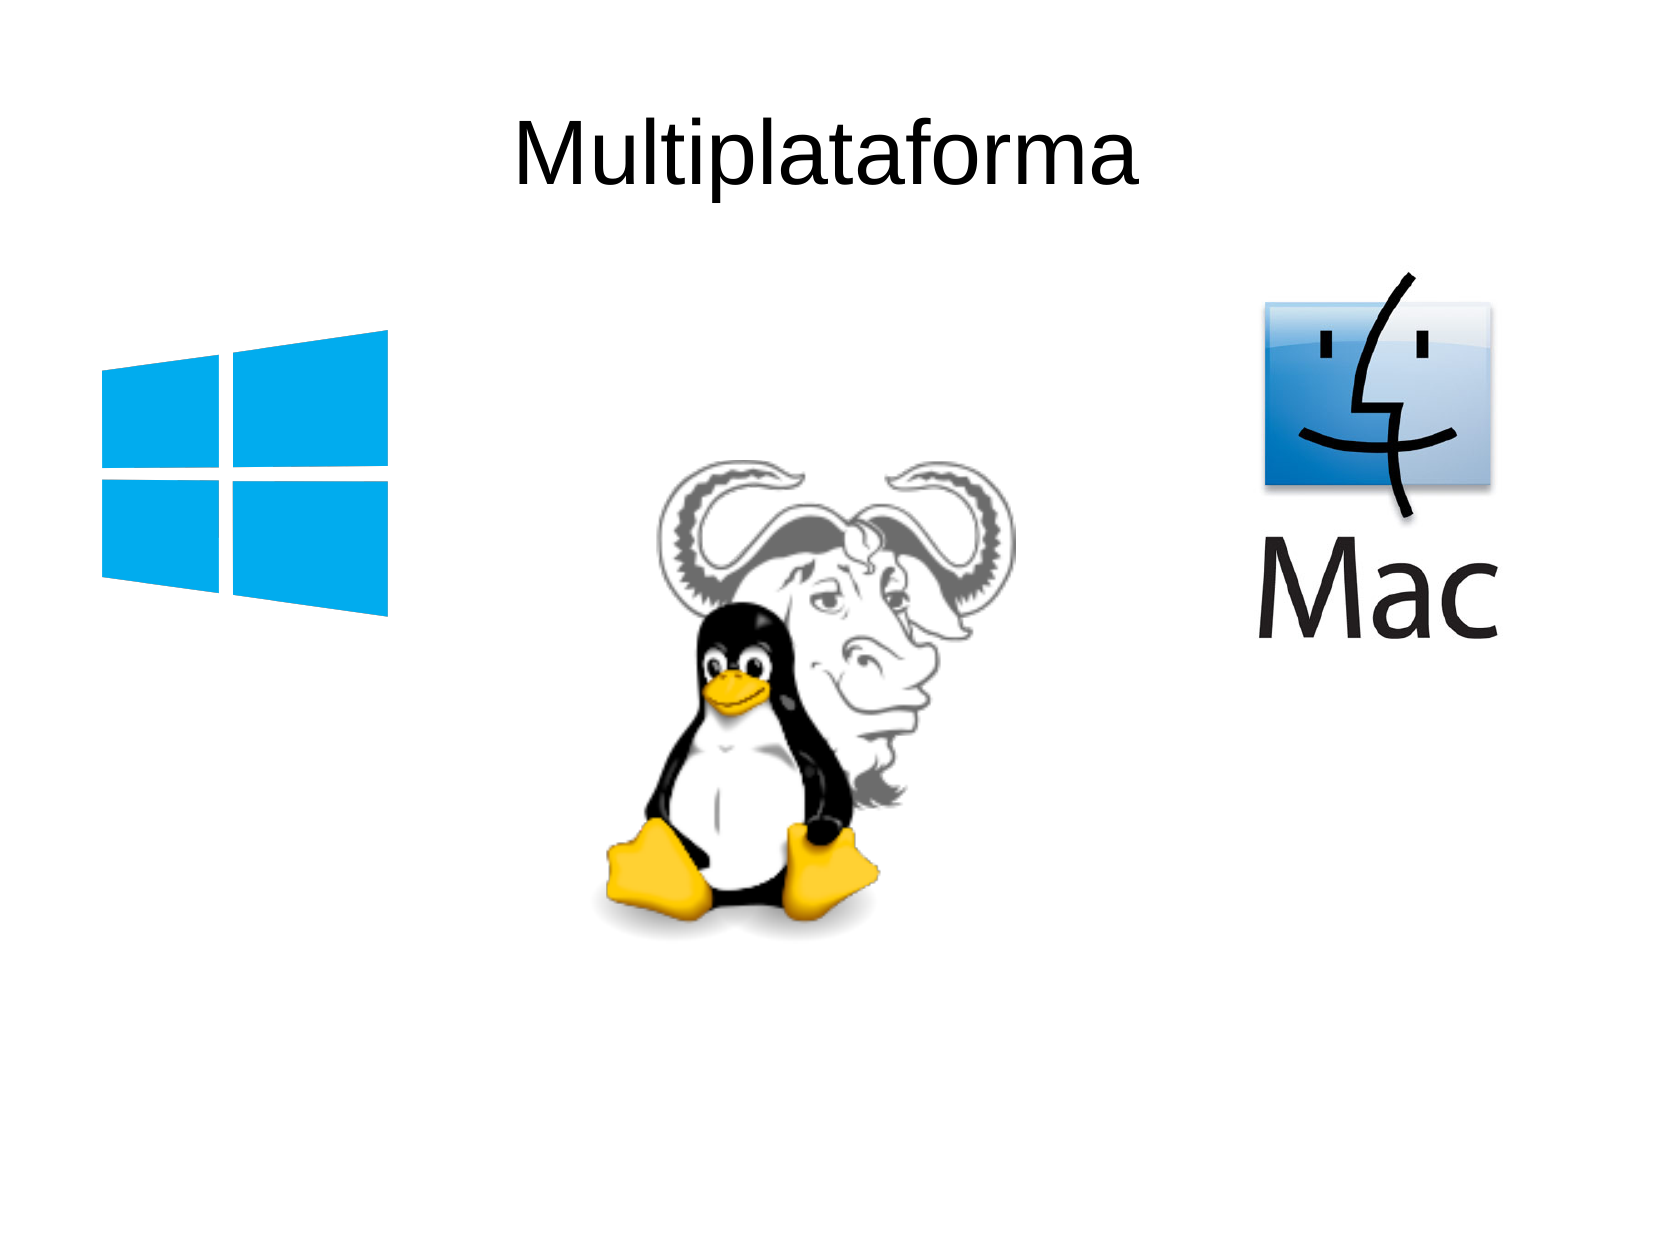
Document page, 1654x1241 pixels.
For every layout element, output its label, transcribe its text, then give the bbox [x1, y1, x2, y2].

picture [1231, 265, 1524, 650]
picture [590, 460, 1016, 944]
picture [102, 330, 390, 618]
title Multiplataforma [82, 49, 1571, 257]
